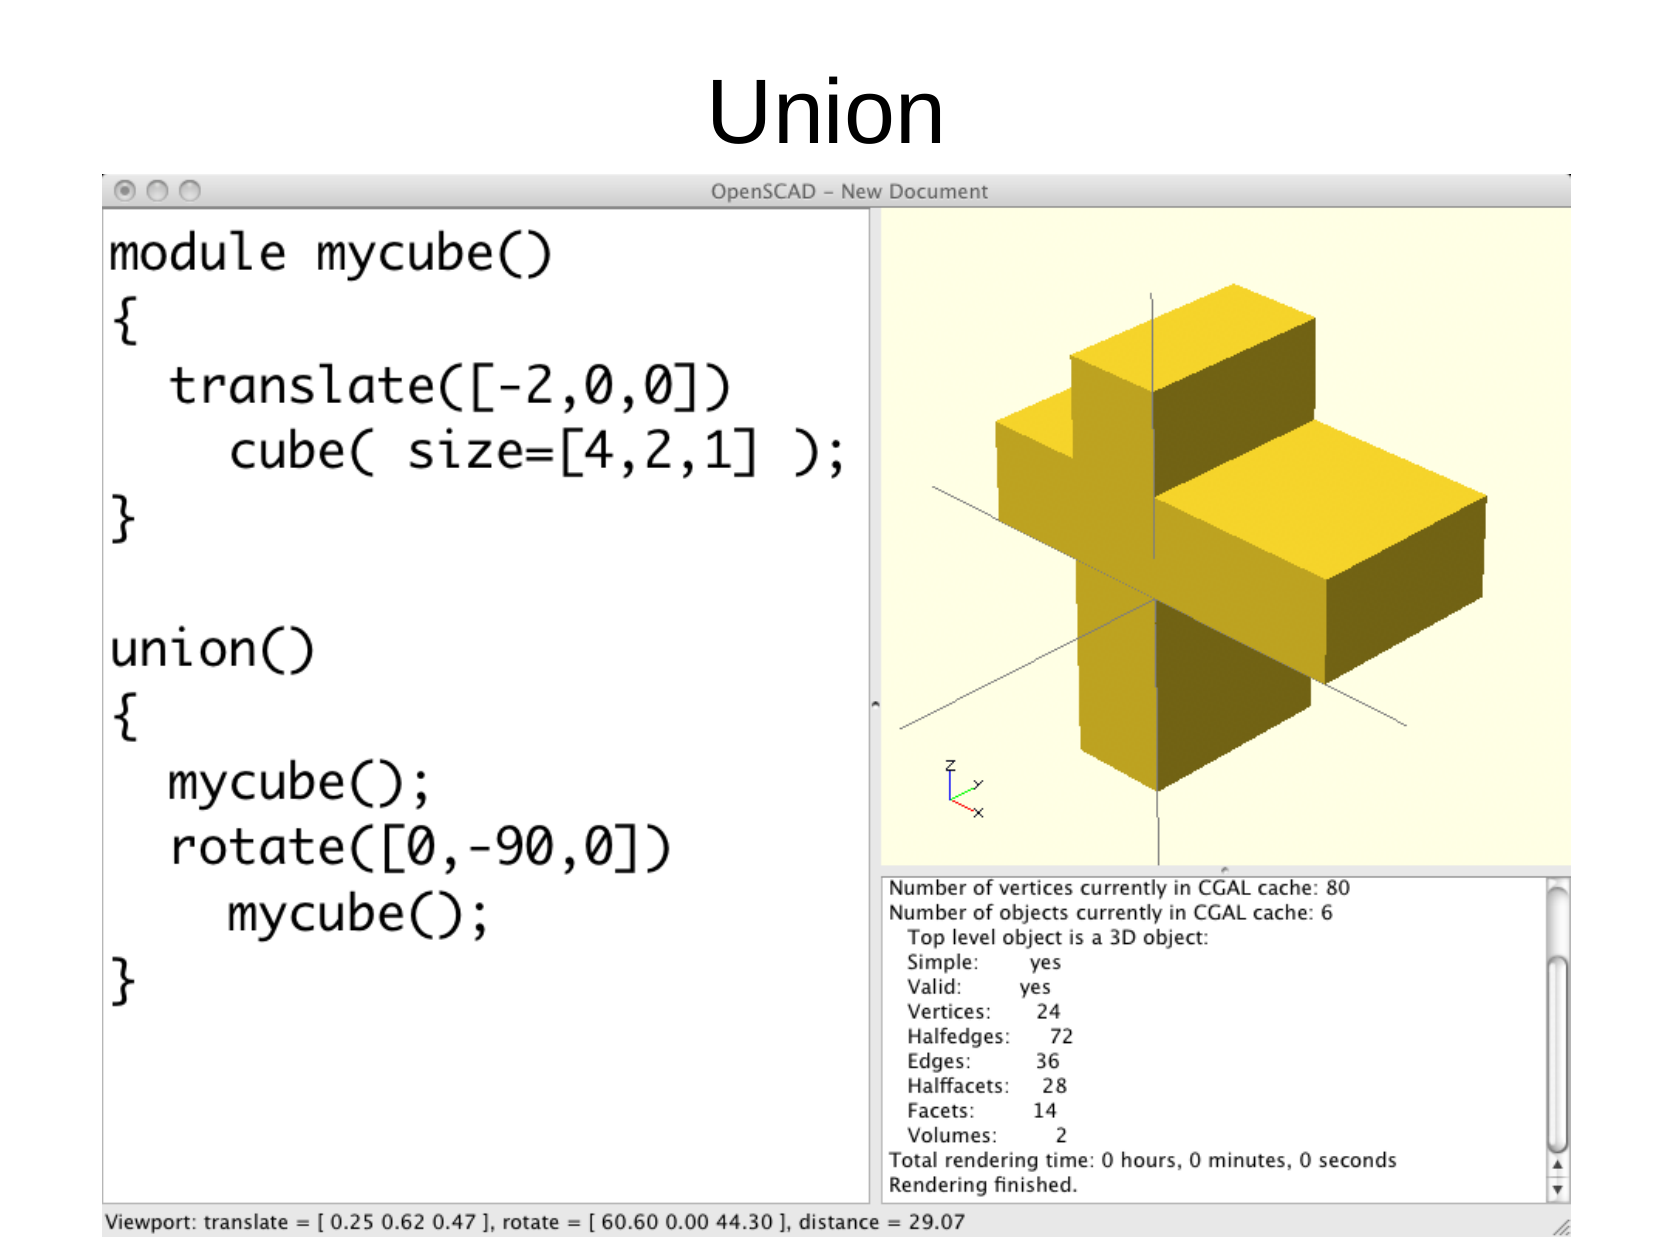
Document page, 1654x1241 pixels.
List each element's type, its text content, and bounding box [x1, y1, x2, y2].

picture [102, 174, 1571, 1238]
title Union [82, 8, 1571, 216]
